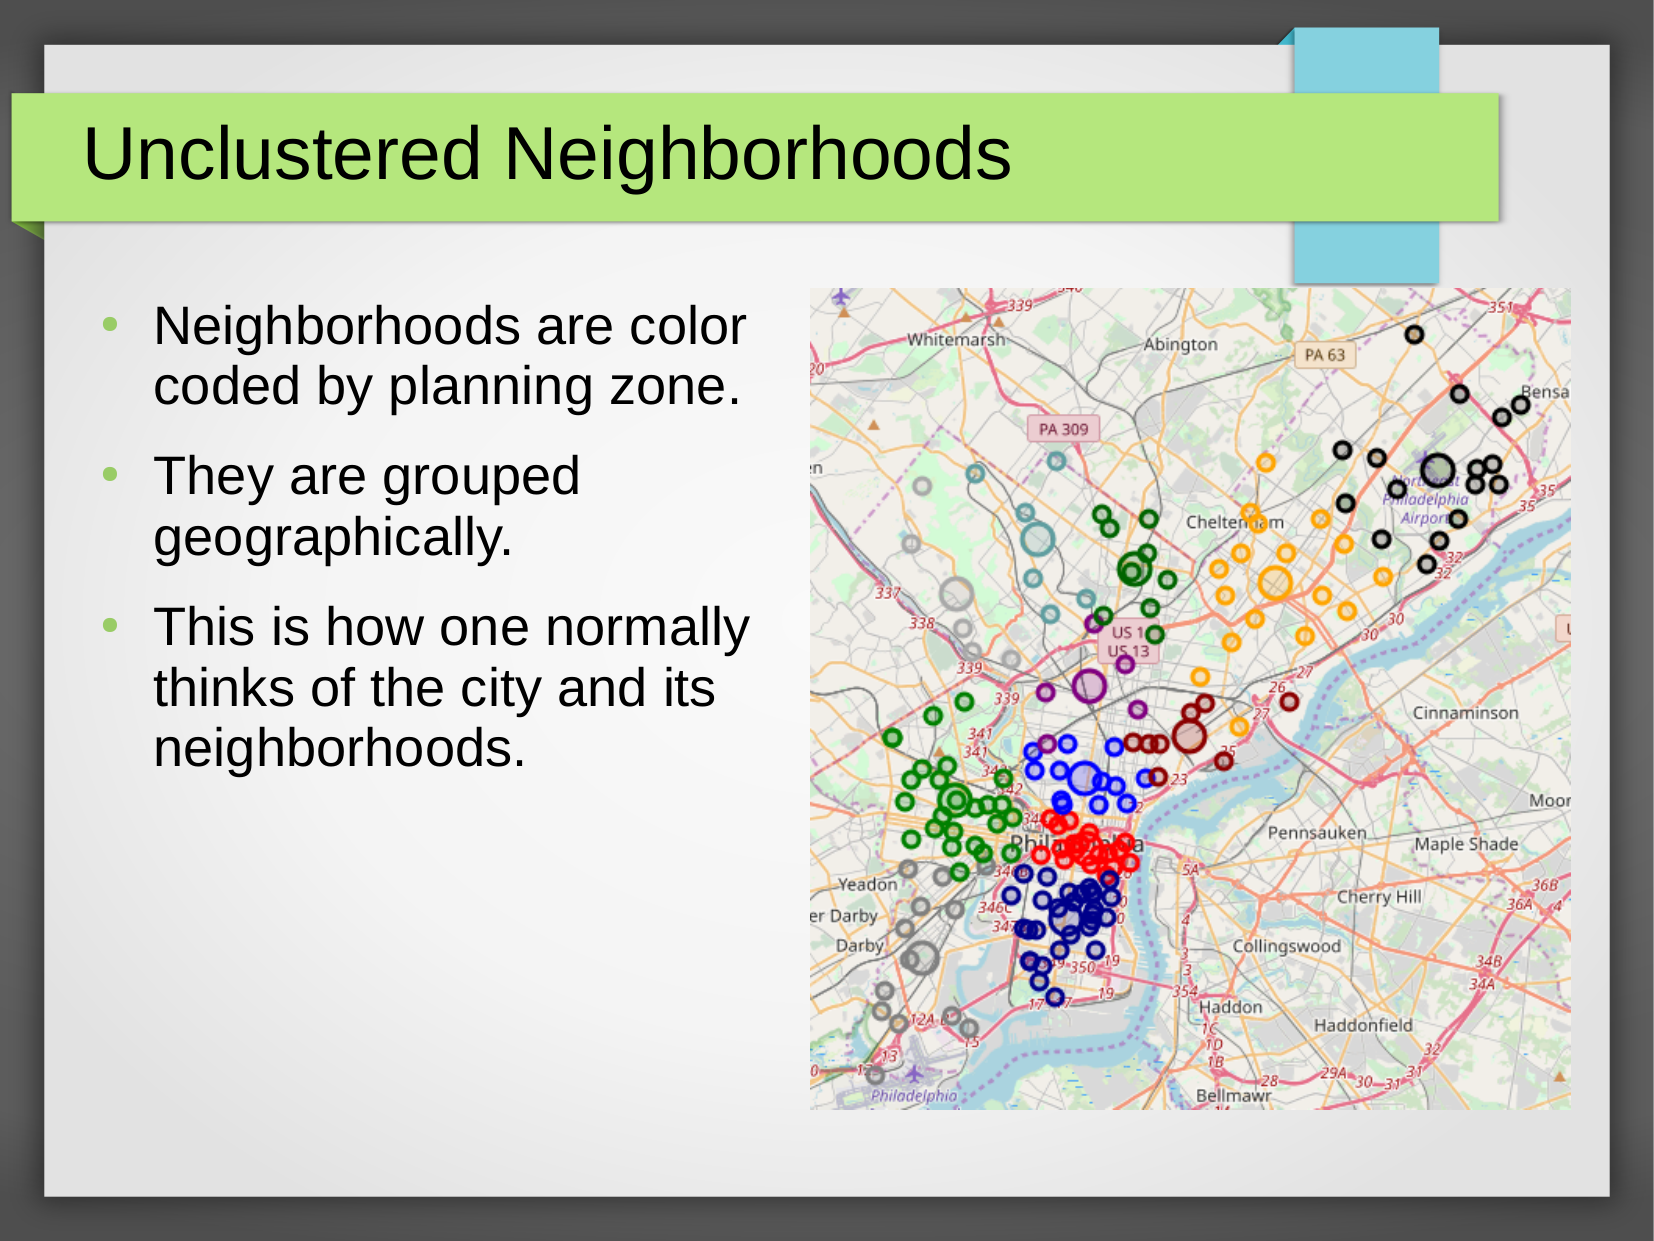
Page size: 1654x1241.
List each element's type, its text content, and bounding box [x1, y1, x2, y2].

picture [0, 0, 1654, 1241]
list Neighborhoods are color coded by planning zone. They are grouped geographically. This is how one normally thinks of the city and its neighborhoods. [82, 295, 781, 1015]
title Unclustered Neighborhoods [82, 94, 1264, 213]
